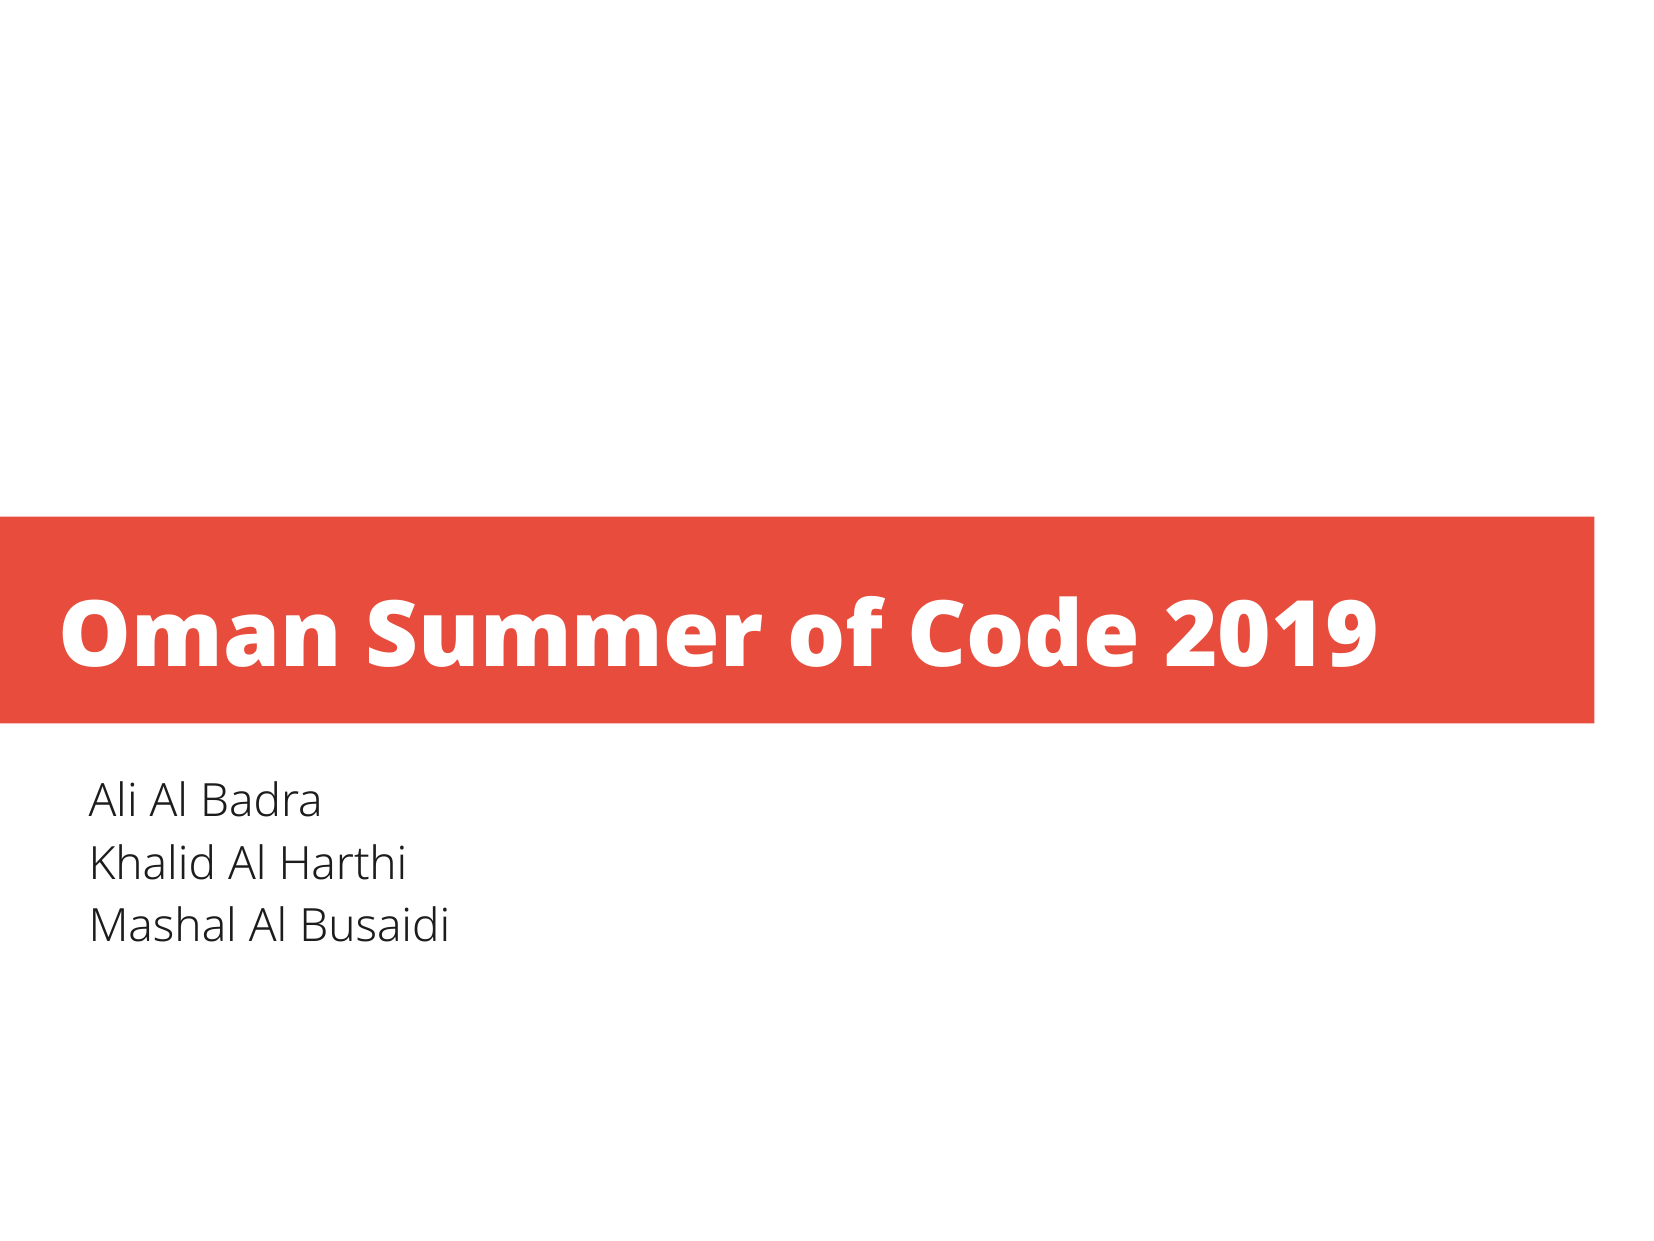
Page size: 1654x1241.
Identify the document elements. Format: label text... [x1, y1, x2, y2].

title Oman Summer of Code 2019 [59, 546, 1595, 694]
subtitle Ali Al Badra Khalid Al Harthi Mashal Al Busaidi [88, 767, 1595, 1182]
